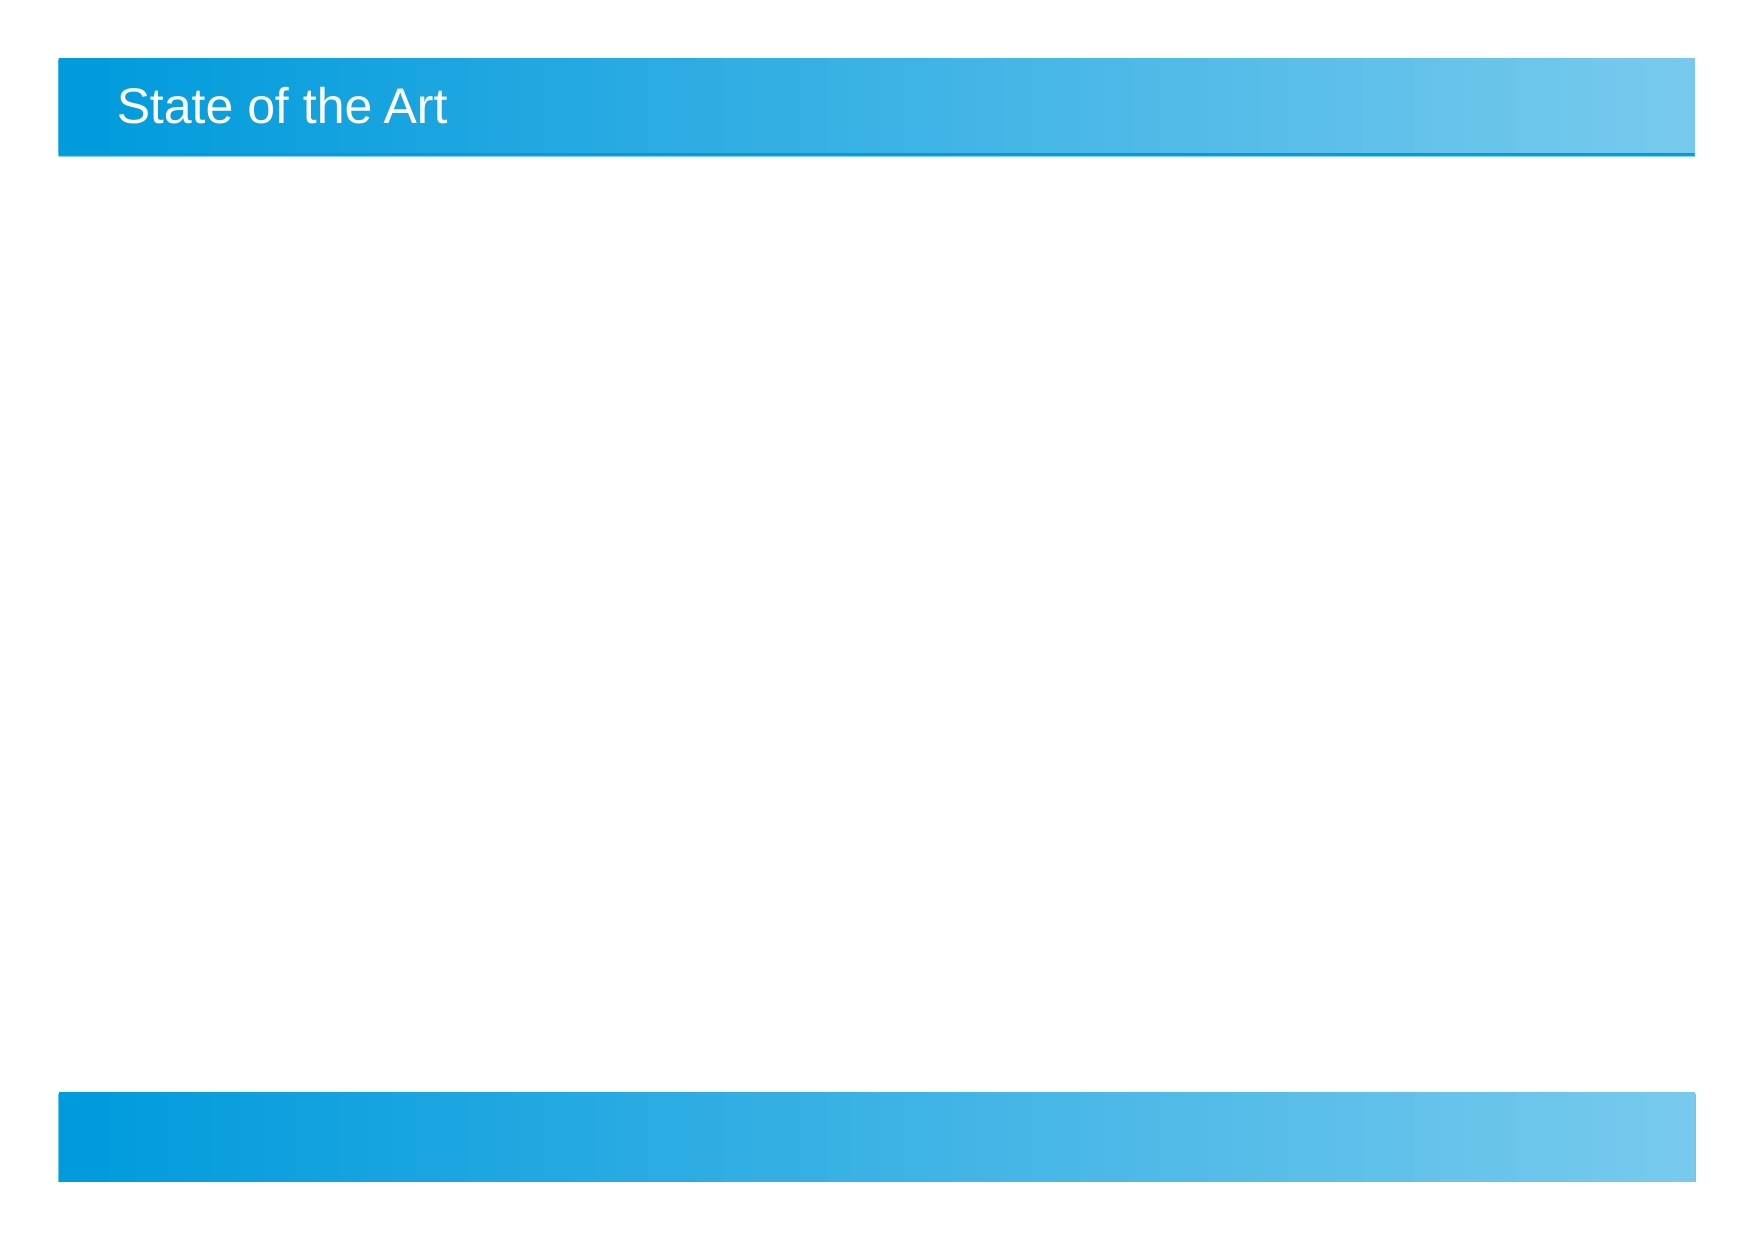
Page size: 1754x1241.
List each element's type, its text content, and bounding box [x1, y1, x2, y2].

title State of the Art [116, 58, 1637, 154]
